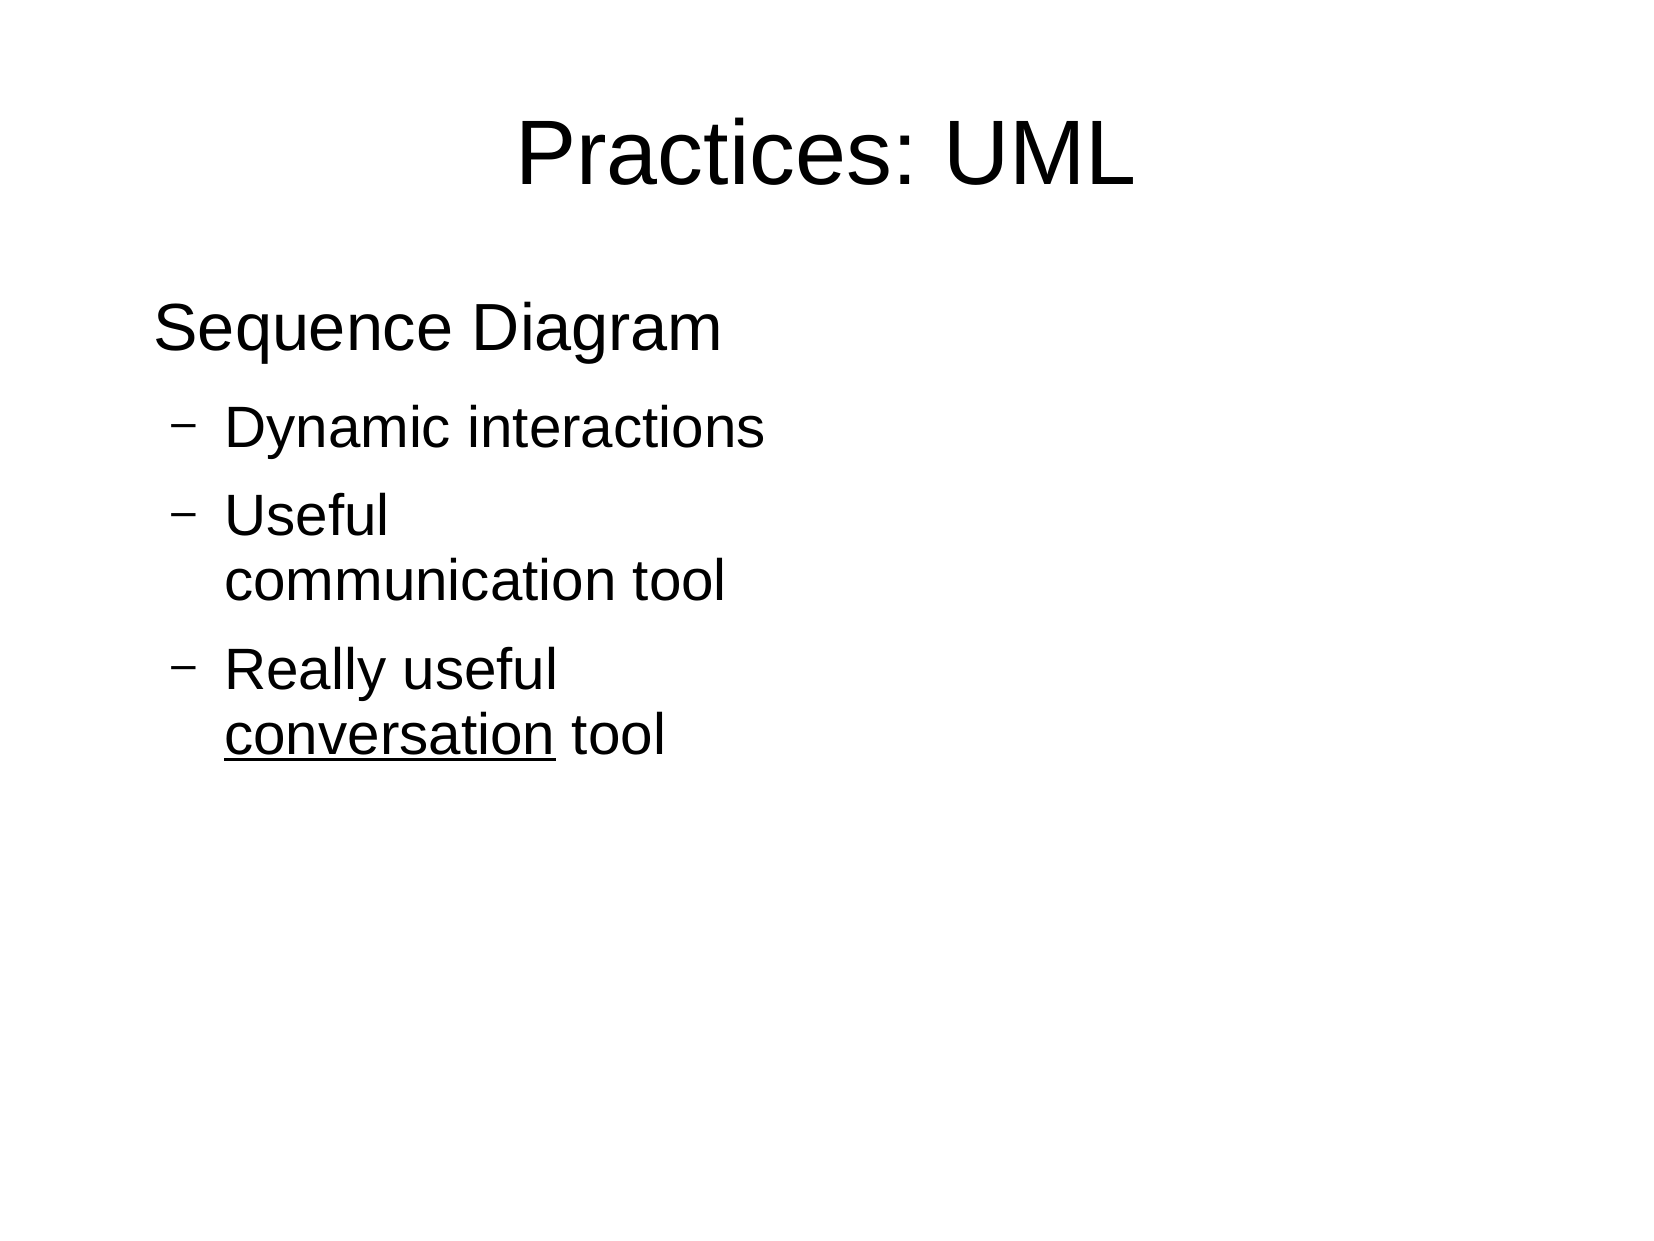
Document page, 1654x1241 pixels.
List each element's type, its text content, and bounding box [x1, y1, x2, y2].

list Sequence Diagram Dynamic interactions Useful communication tool Really useful conversation tool [82, 290, 793, 1010]
title Practices: UML [82, 49, 1571, 257]
